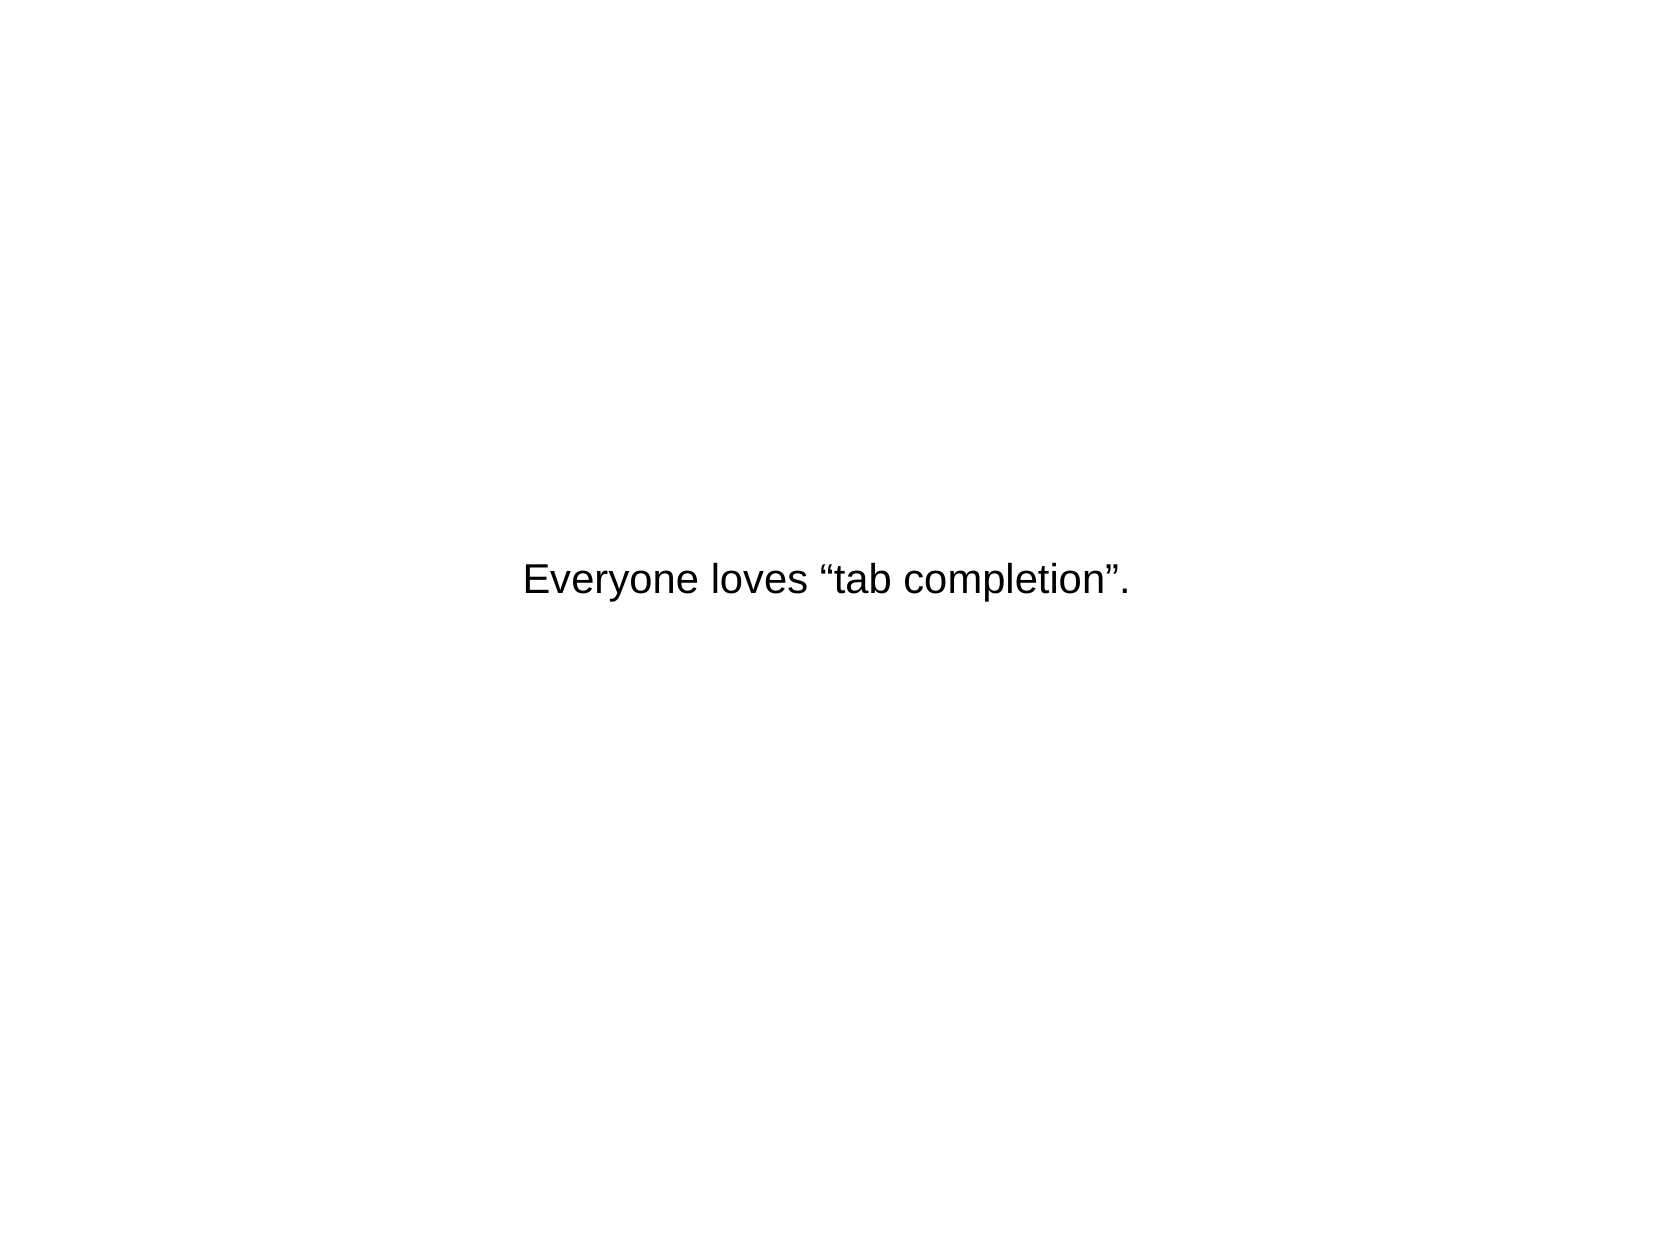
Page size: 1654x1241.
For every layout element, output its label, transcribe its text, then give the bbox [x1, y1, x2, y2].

subtitle Everyone loves “tab completion”. [82, 49, 1571, 1109]
